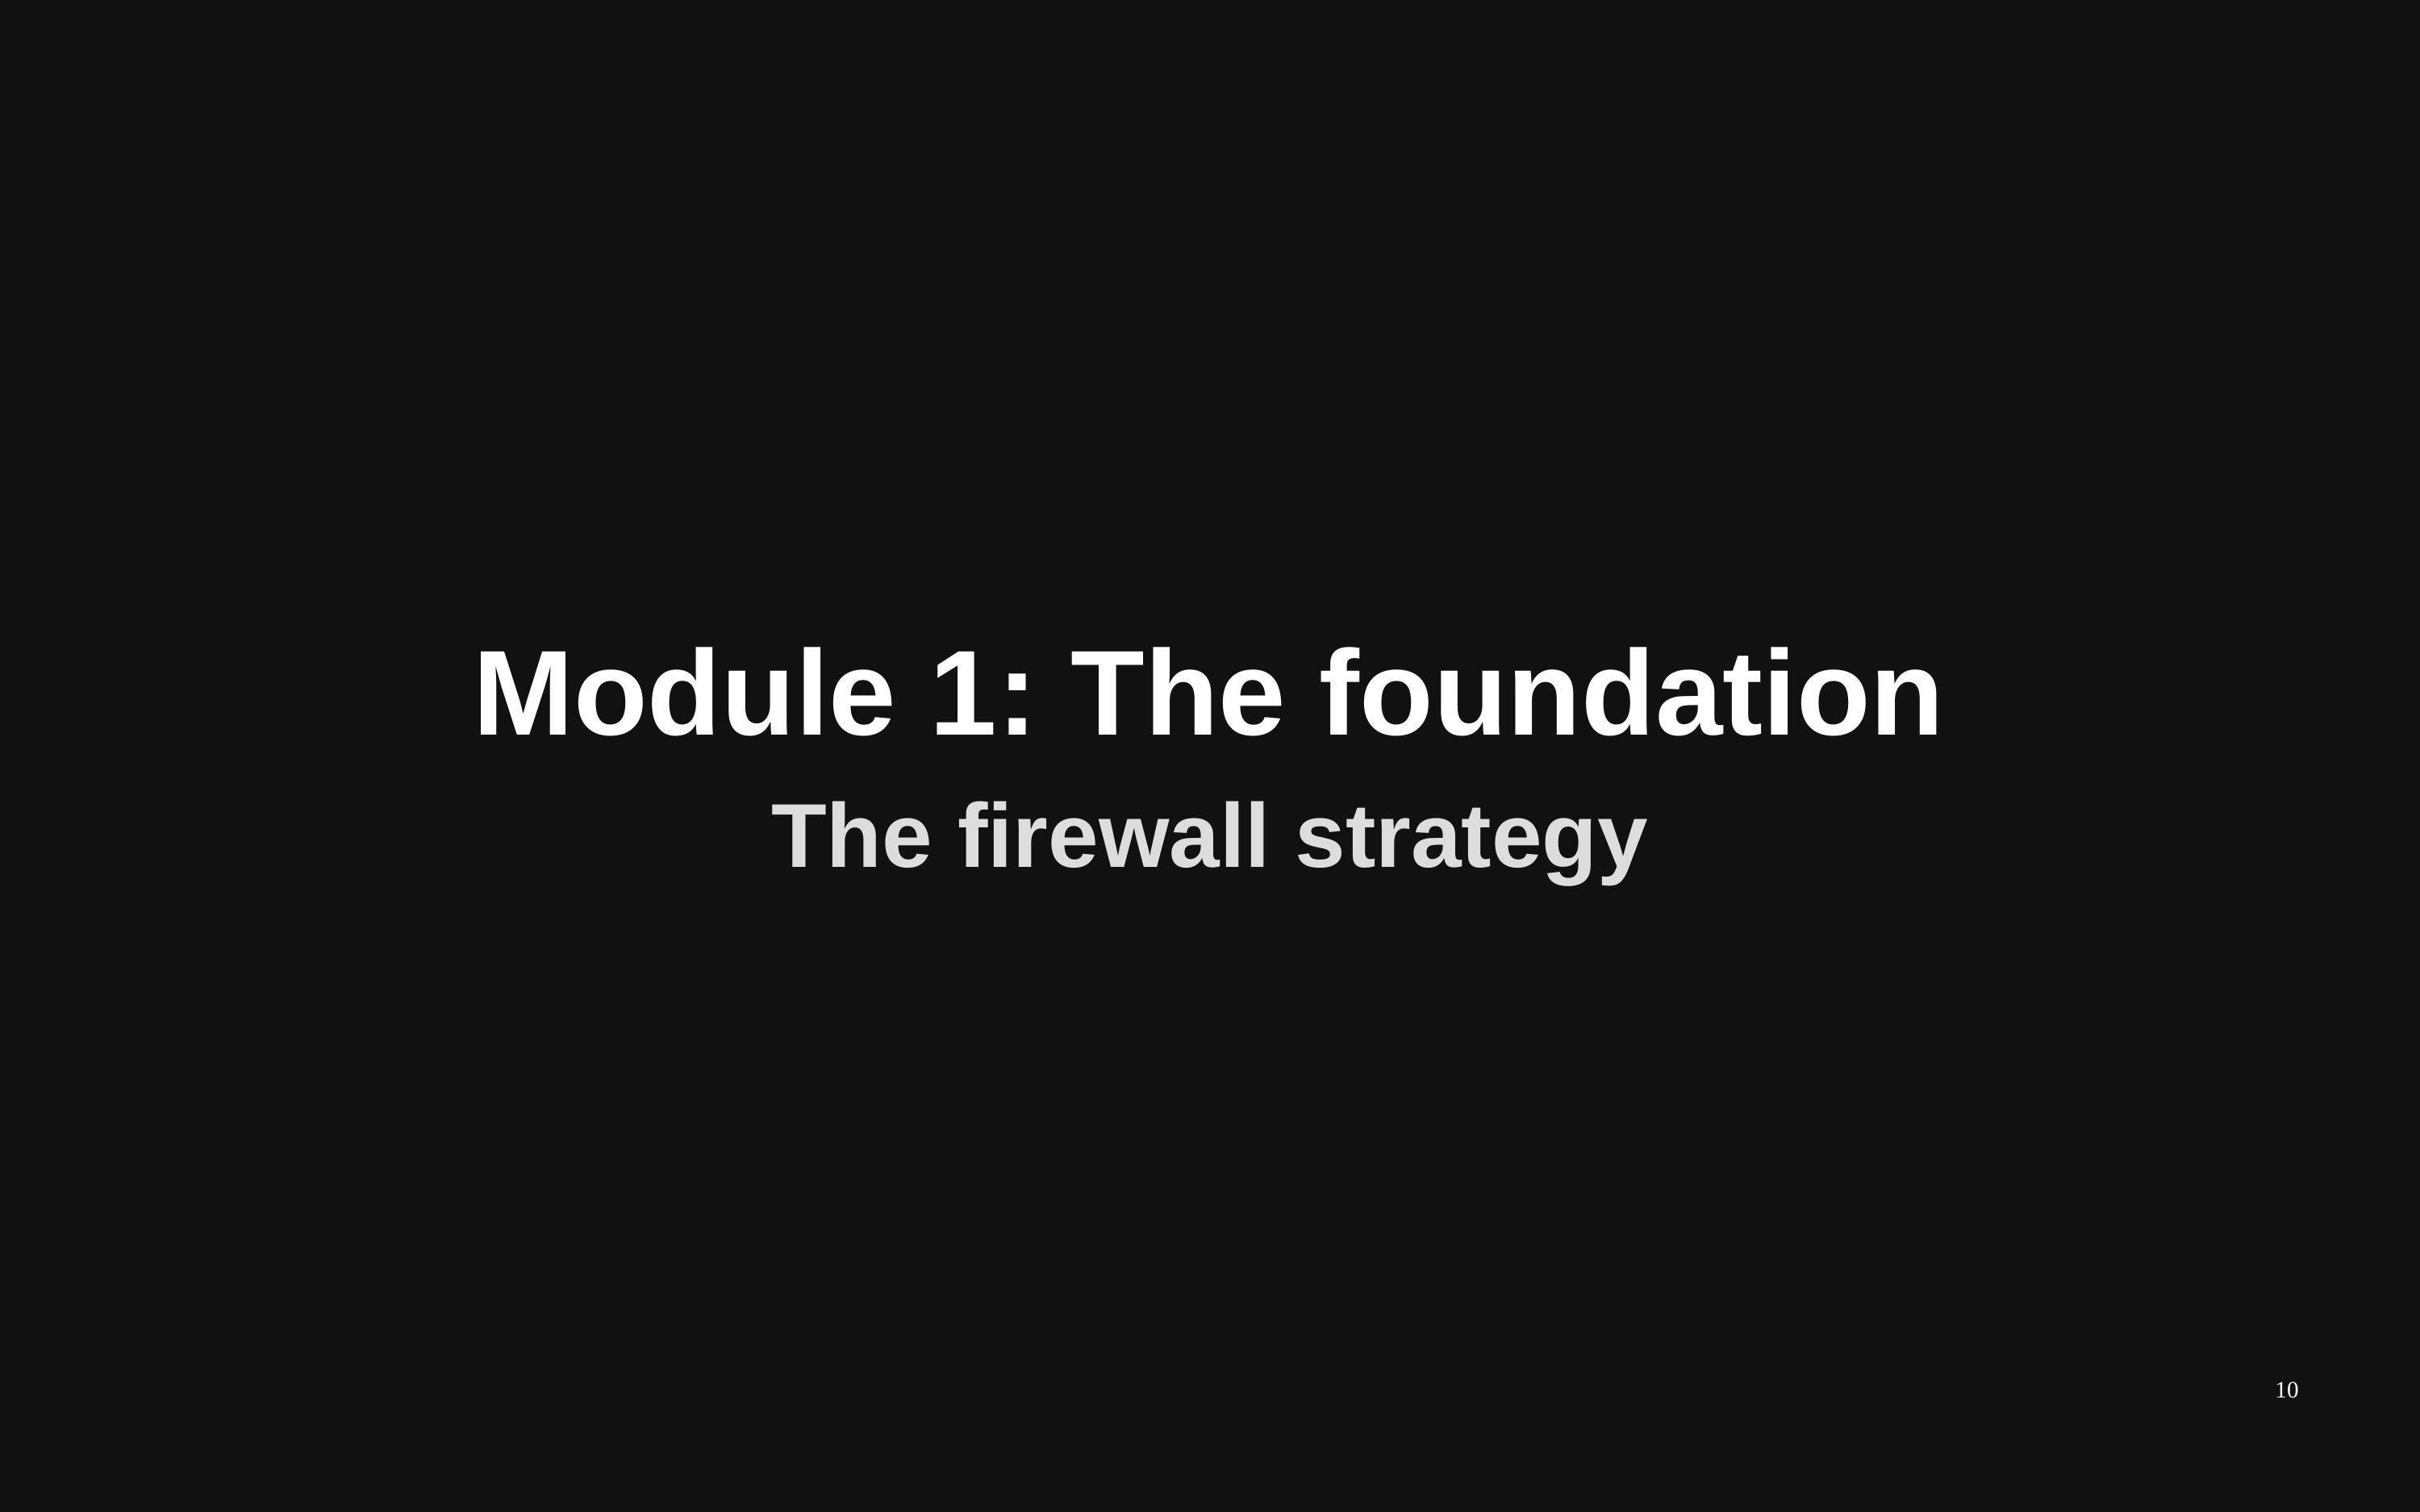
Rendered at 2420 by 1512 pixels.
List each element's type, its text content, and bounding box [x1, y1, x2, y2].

text_box Module 1: The foundation [408, 619, 2012, 767]
text_box The firewall strategy [408, 779, 2012, 893]
